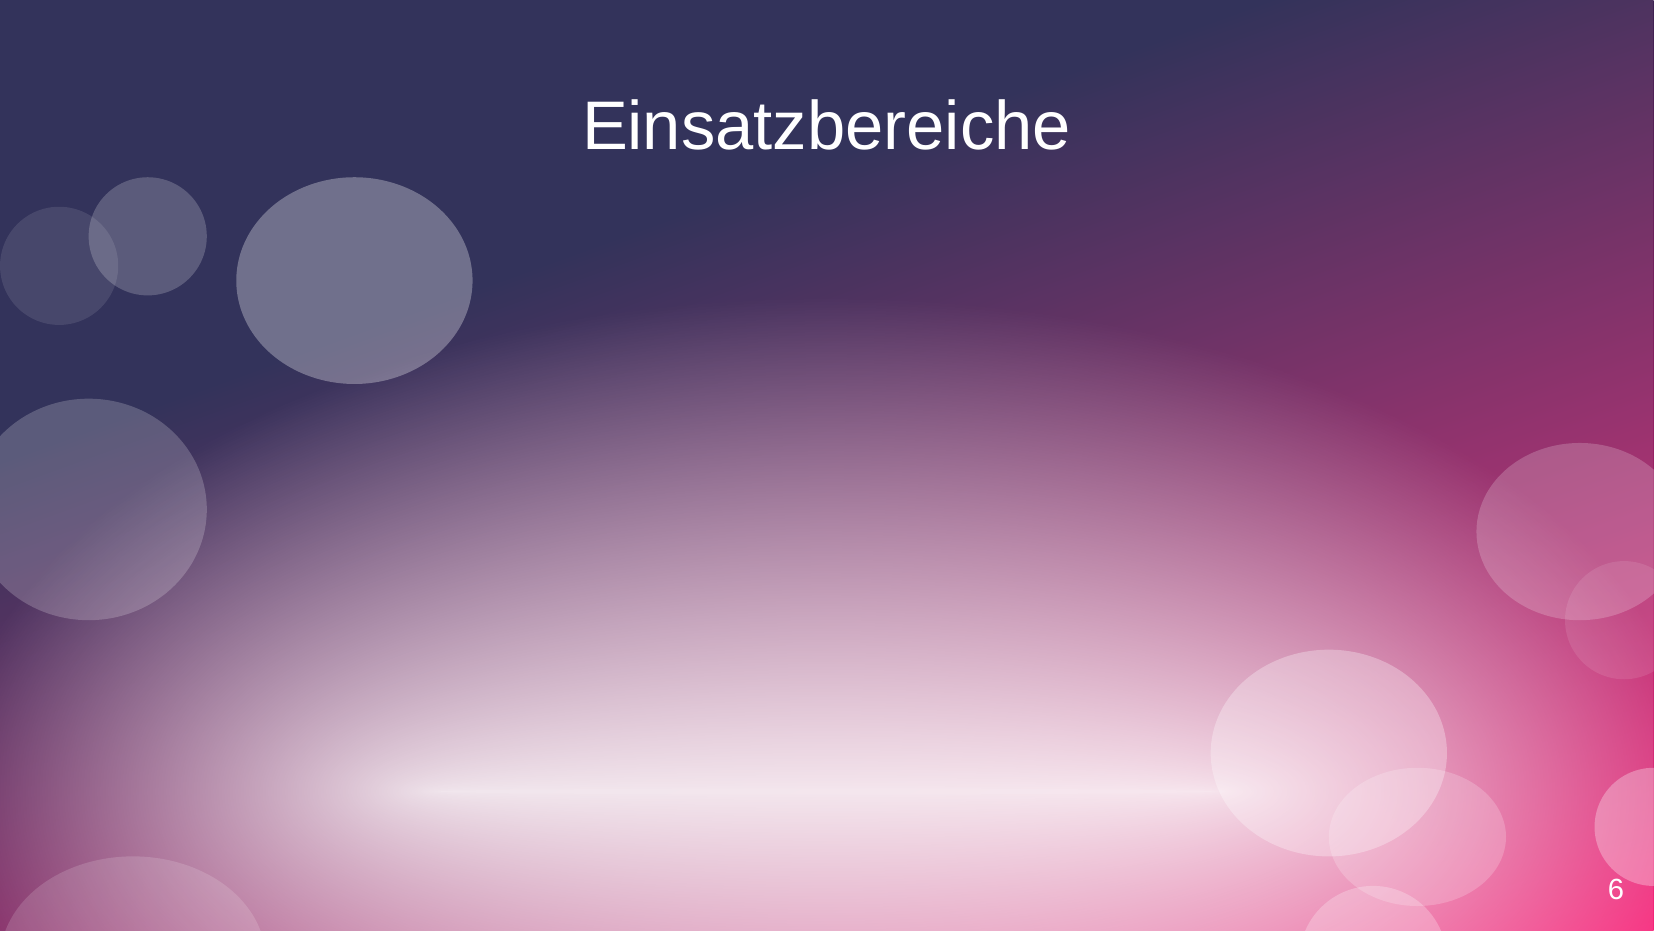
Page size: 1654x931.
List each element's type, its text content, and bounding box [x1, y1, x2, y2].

title Einsatzbereiche [88, 44, 1565, 207]
